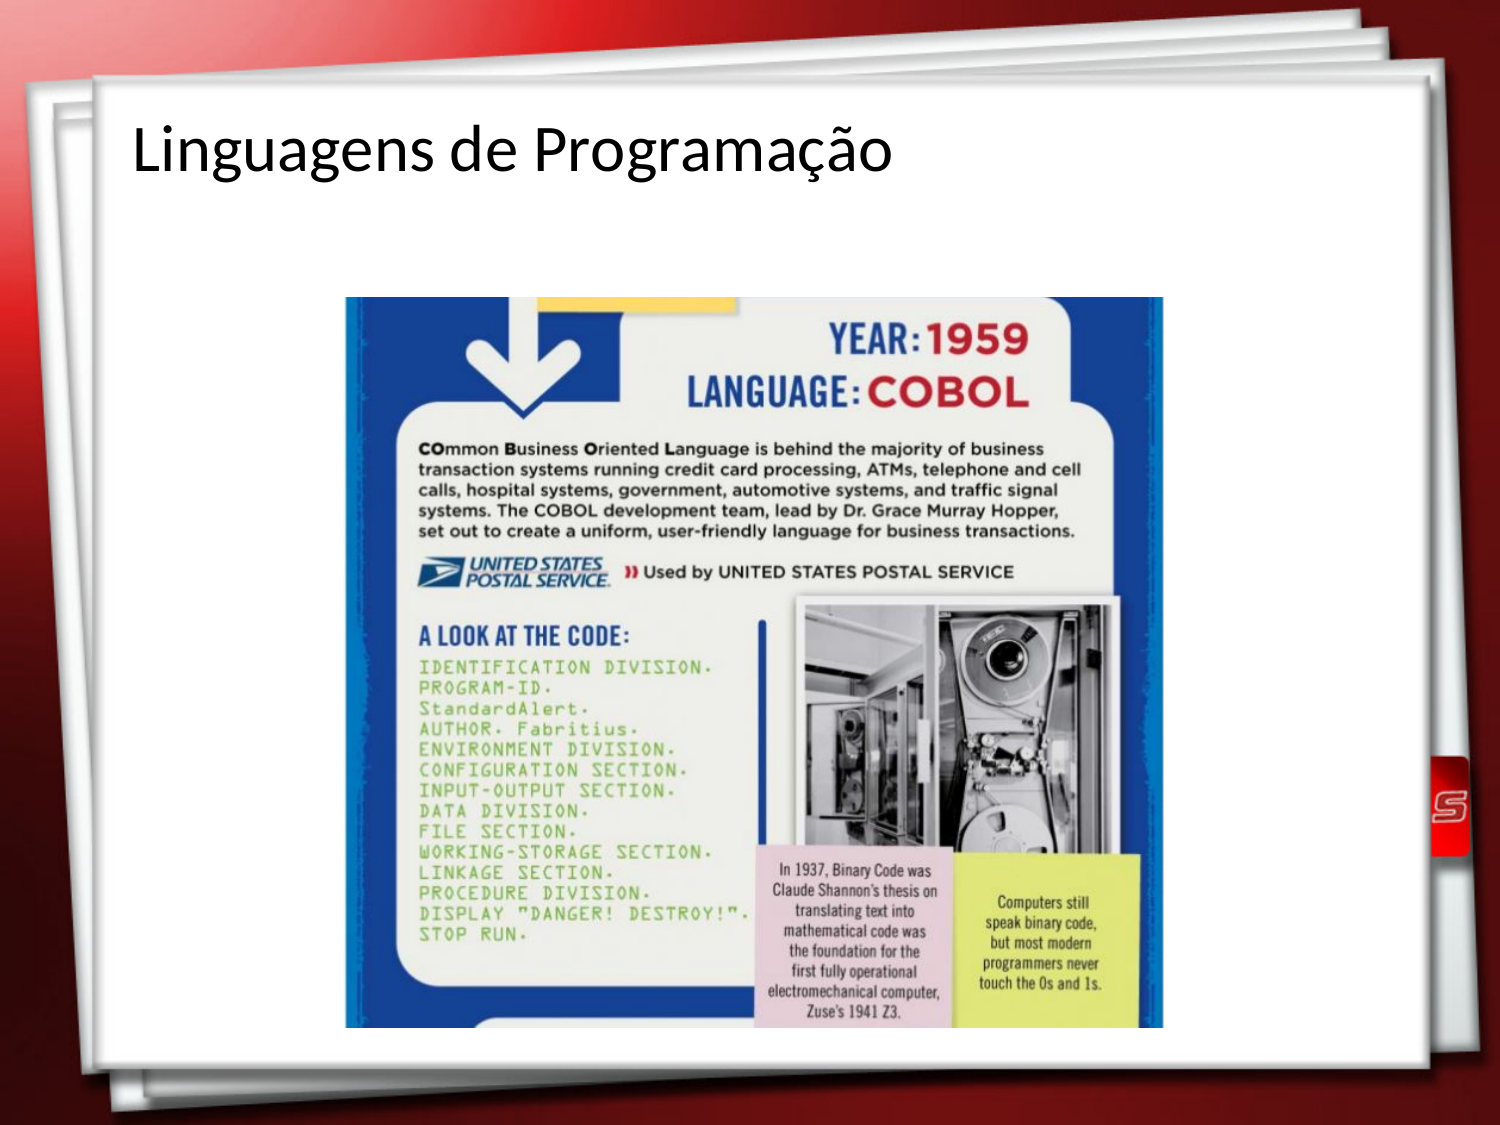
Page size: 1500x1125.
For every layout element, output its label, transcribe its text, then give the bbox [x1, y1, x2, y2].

picture [0, 0, 1500, 1125]
title Linguagens de Programação [118, 33, 1394, 257]
